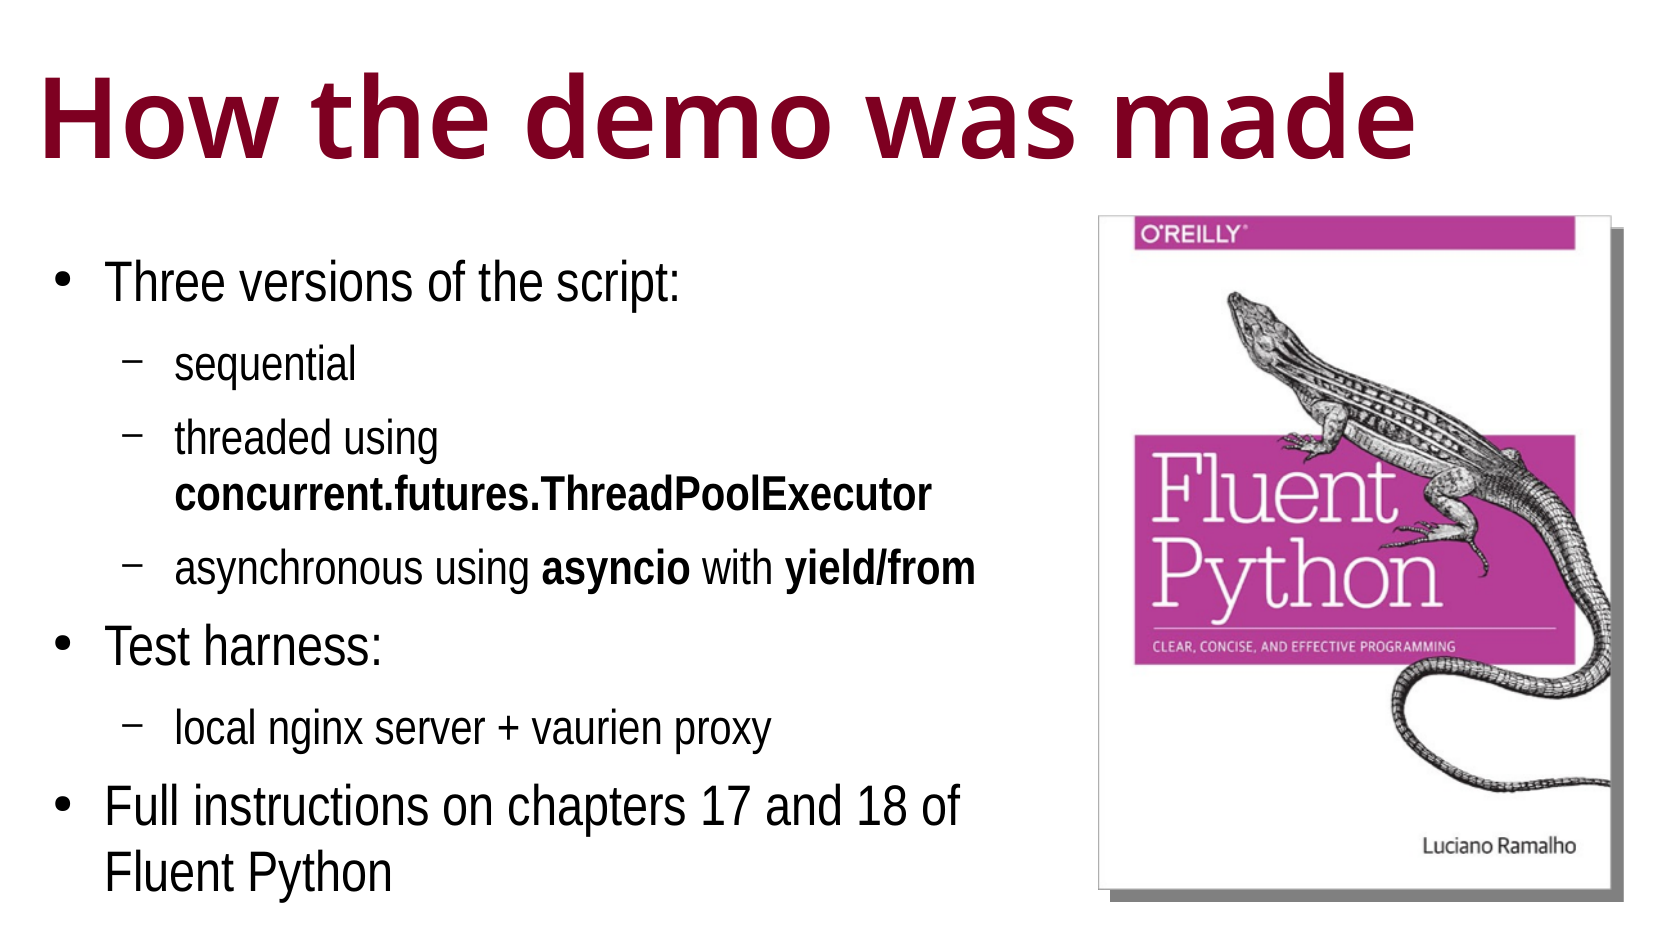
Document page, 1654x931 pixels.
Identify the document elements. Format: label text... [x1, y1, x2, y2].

title How the demo was made [35, 37, 1571, 193]
list Three versions of the script: sequential threaded using concurrent.futures.ThreadPoolExecutor asynchronous using asyncio with yield/from Test harness: local nginx server + vaurien proxy Full instructions on chapters 17 and 18 of Fluent Python [35, 248, 1099, 910]
picture [1098, 215, 1612, 890]
